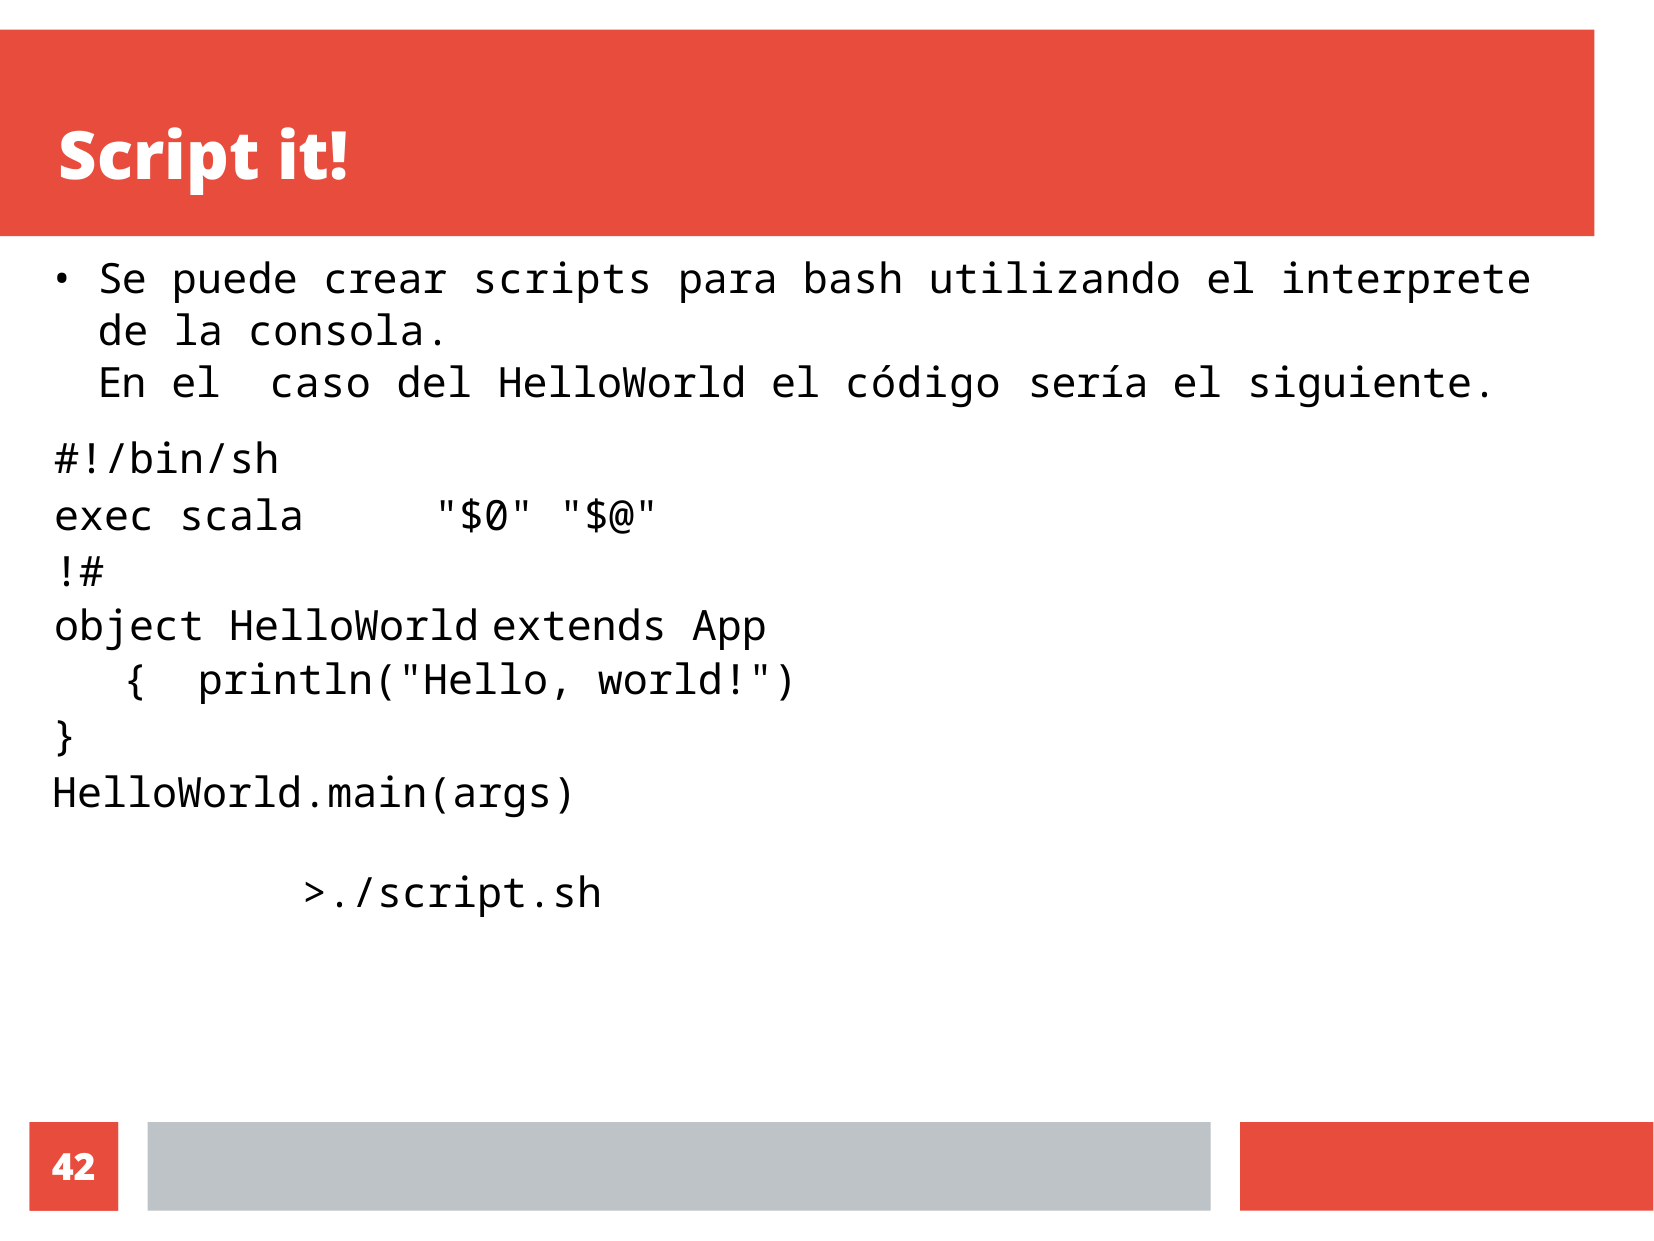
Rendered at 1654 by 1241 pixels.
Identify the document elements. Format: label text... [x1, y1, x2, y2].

text_box Se puede crear scripts para bash utilizando el interprete de la consola. En el caso del HelloWorld el código sería el siguiente. #!/bin/sh exec scala "$0" "$@" !# object HelloWorld extends App { println("Hello, world!") } HelloWorld.main(args) >./script.sh [52, 250, 1654, 916]
title Script it! [59, 66, 1595, 200]
